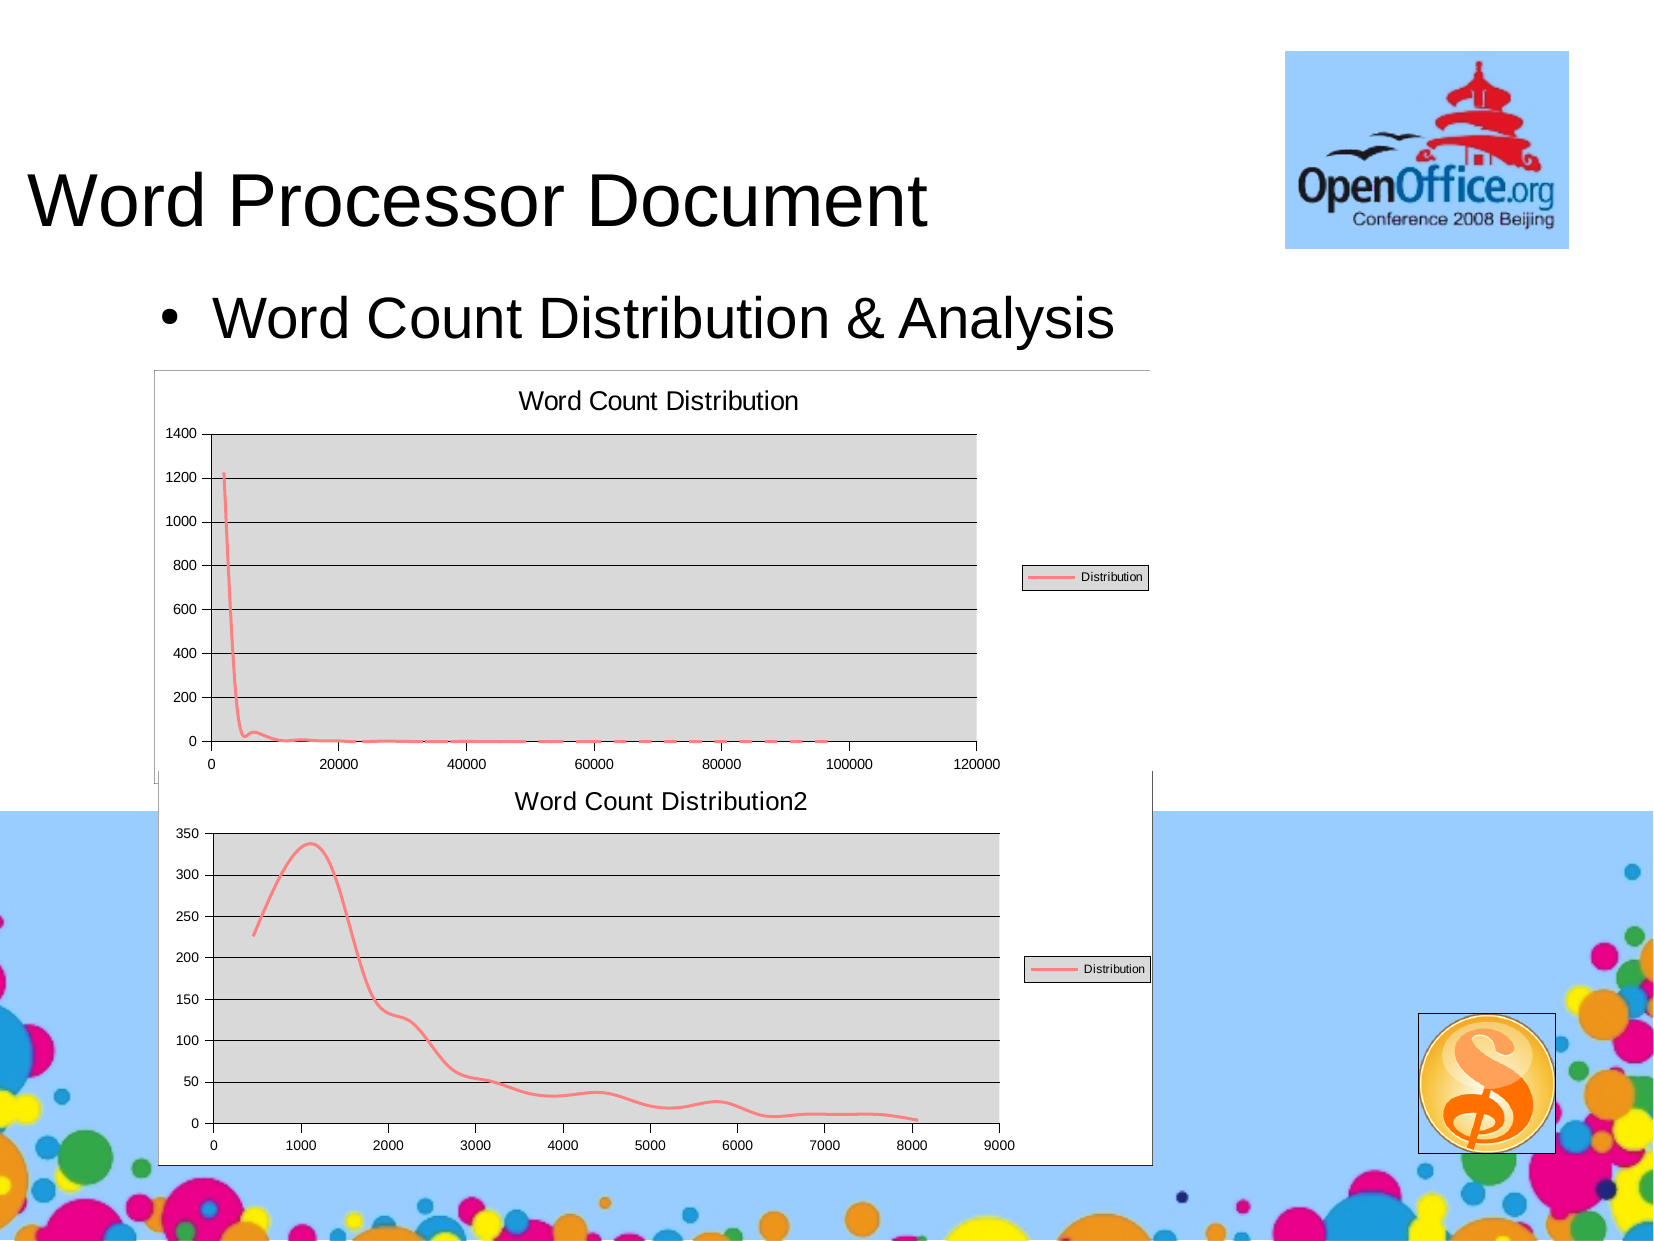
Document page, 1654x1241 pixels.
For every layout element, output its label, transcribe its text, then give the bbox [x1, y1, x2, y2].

chart [154, 370, 1153, 1166]
picture [1285, 51, 1569, 250]
picture [0, 810, 1654, 1241]
title Word Processor Document [27, 160, 1519, 245]
picture [1419, 1014, 1555, 1153]
list Word Count Distribution & Analysis [124, 285, 1530, 1095]
